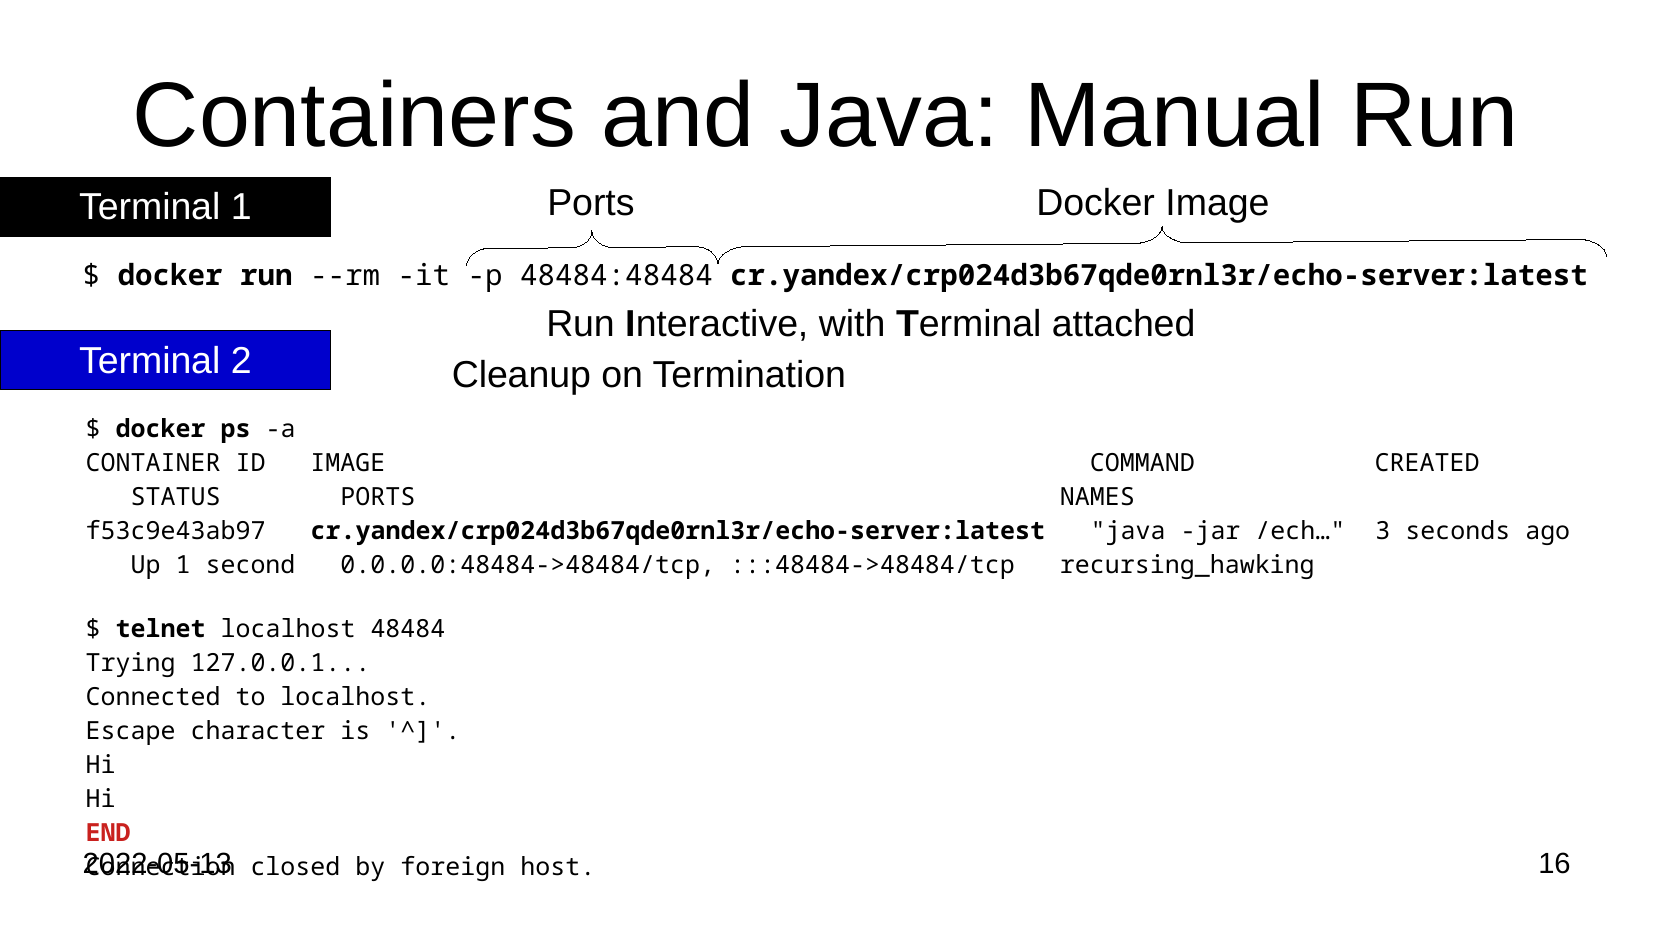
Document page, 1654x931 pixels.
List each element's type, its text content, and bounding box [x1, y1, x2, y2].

text_box Docker Image [1021, 173, 1285, 231]
list $ docker run --rm -it -p 48484:48484 cr.yandex/crp024d3b67qde0rnl3r/echo-server:latest [82, 253, 1630, 308]
text_box $ docker ps -a CONTAINER ID IMAGE COMMAND CREATED STATUS PORTS NAMES f53c9e43ab97 cr.yandex/crp024d3b67qde0rnl3r/echo-server:latest "java -jar /ech…" 3 seconds ago Up 1 second 0.0.0.0:48484->48484/tcp, :::48484->48484/tcp recursing_hawking $ telnet localhost 48484 Trying 127.0.0.1... Connected to localhost. Escape character is '^]'. Hi Hi END Connection closed by foreign host. [70, 403, 1595, 833]
text_box Ports [532, 173, 650, 231]
text_box Run Interactive, with Terminal attached [531, 295, 1217, 355]
text_box Terminal 1 [0, 177, 331, 237]
text_box Cleanup on Termination [437, 346, 861, 404]
text_box Terminal 2 [0, 330, 331, 390]
title Containers and Java: Manual Run [82, 37, 1571, 193]
